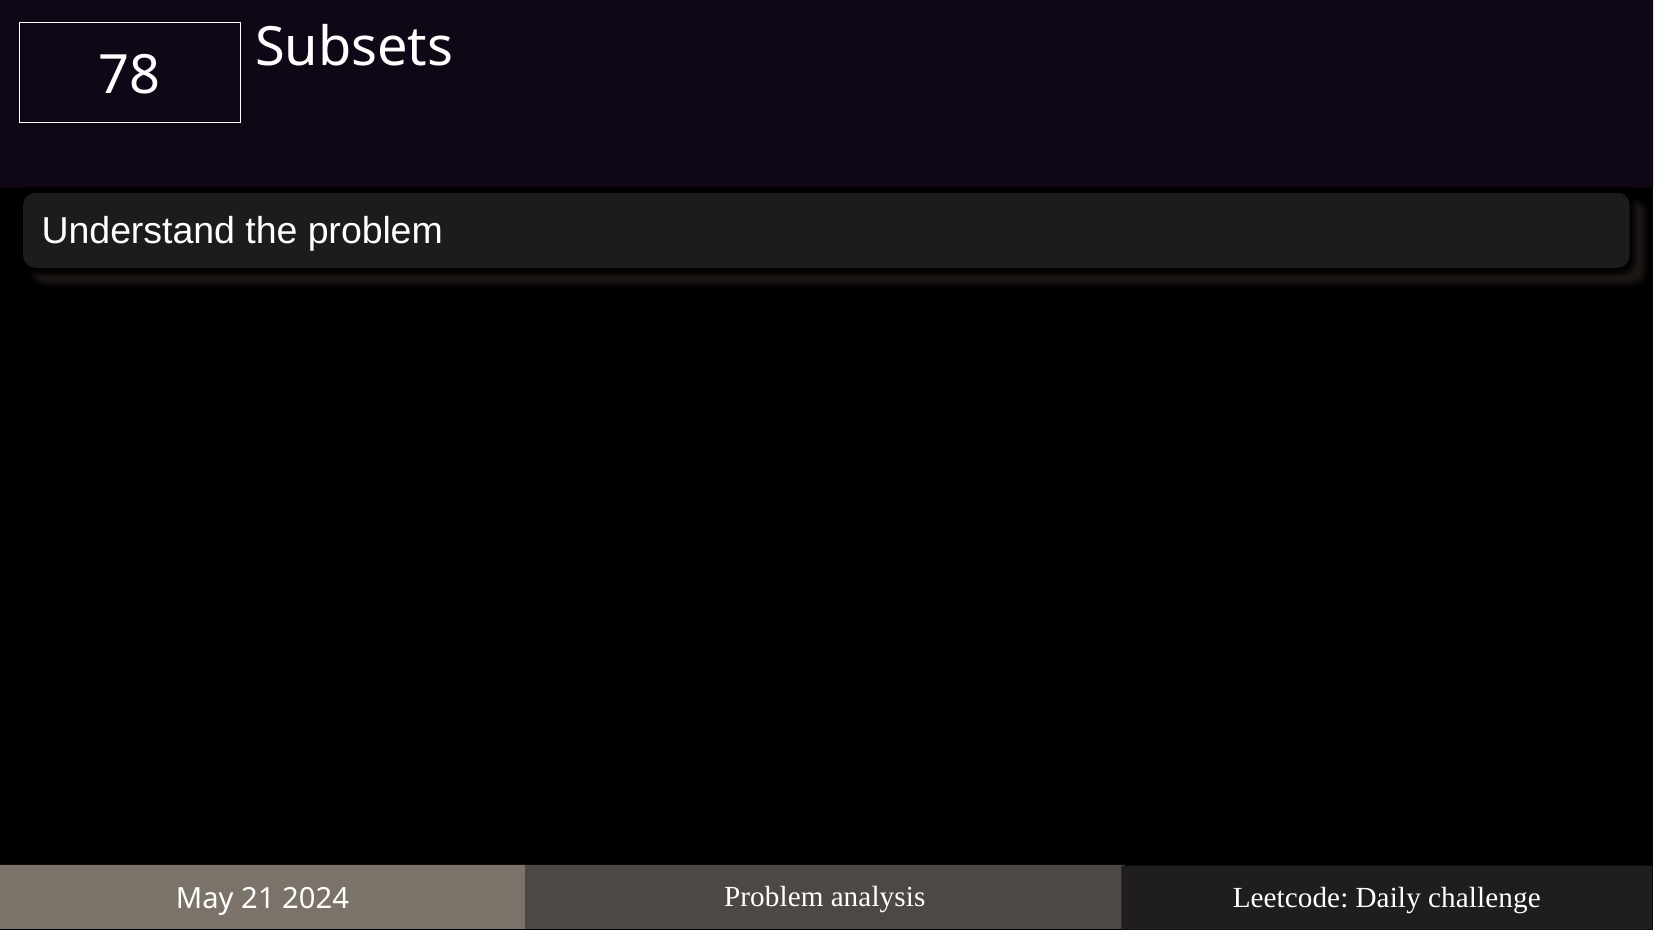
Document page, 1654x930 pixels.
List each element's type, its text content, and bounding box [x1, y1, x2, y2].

text_box Understand the problem [23, 192, 1630, 268]
